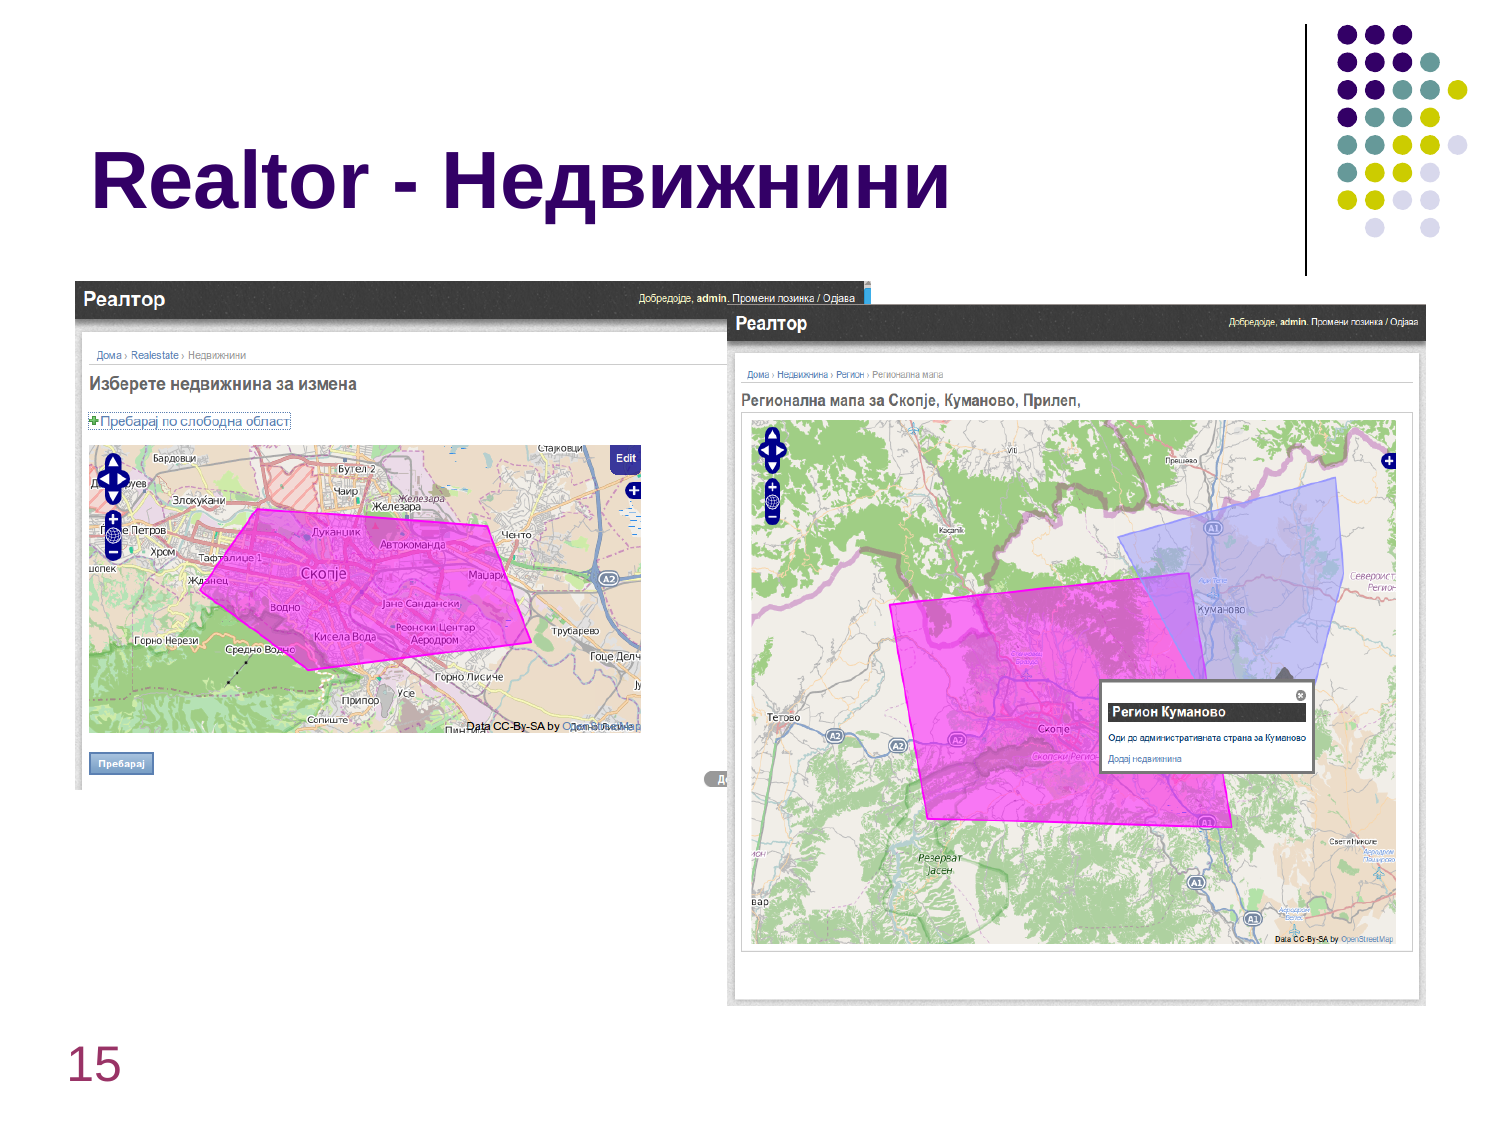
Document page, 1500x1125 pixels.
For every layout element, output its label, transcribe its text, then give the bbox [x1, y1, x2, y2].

picture [75, 281, 1426, 1006]
title Realtor - Недвижнини [74, 20, 1313, 233]
